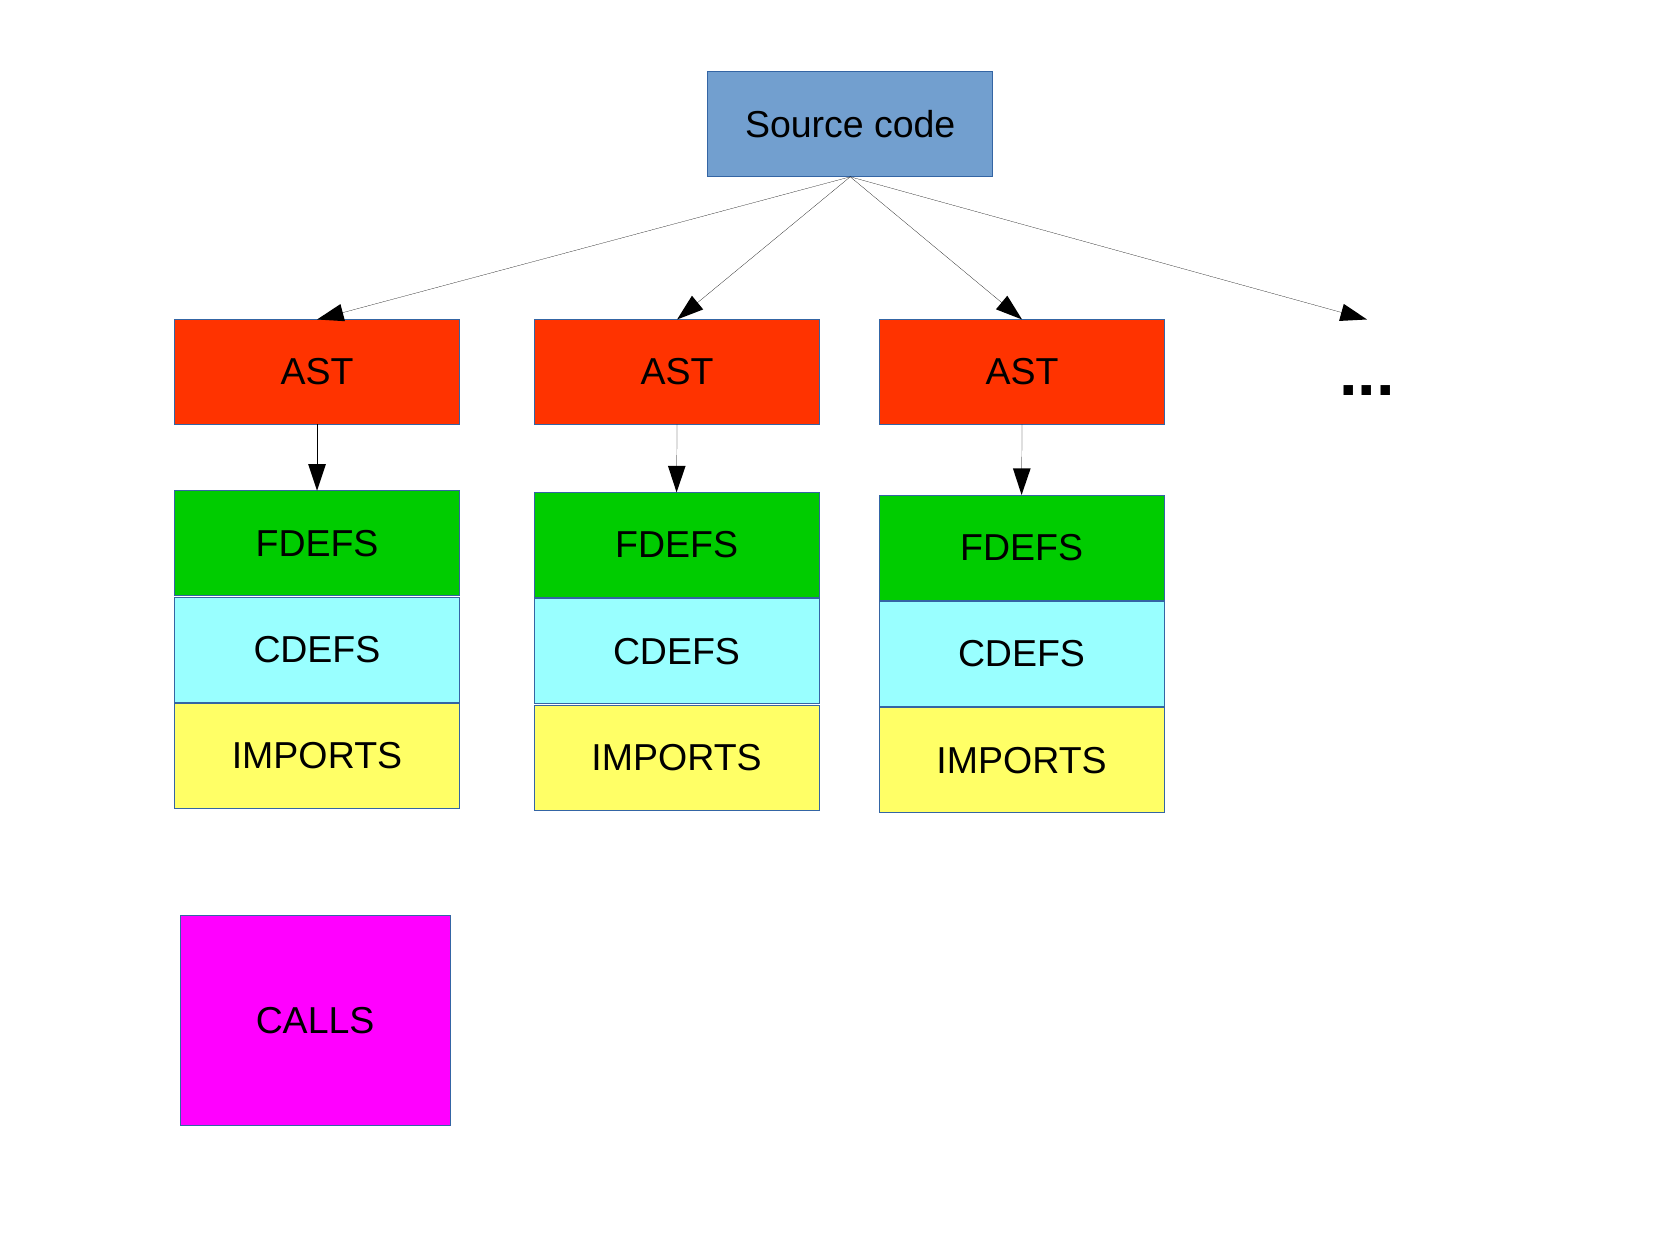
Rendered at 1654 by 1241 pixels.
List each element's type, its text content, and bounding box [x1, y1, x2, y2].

text_box AST [174, 319, 460, 425]
text_box IMPORTS [534, 705, 820, 811]
text_box ... [1224, 319, 1510, 425]
text_box Source code [707, 71, 993, 177]
text_box FDEFS [174, 490, 460, 596]
text_box FDEFS [879, 495, 1165, 601]
text_box AST [534, 319, 820, 425]
text_box FDEFS [534, 492, 820, 598]
text_box AST [879, 319, 1165, 425]
text_box CDEFS [879, 601, 1165, 707]
text_box IMPORTS [879, 707, 1165, 813]
text_box CDEFS [174, 597, 460, 703]
text_box CALLS [180, 915, 451, 1126]
text_box IMPORTS [174, 703, 460, 809]
text_box CDEFS [534, 598, 820, 704]
